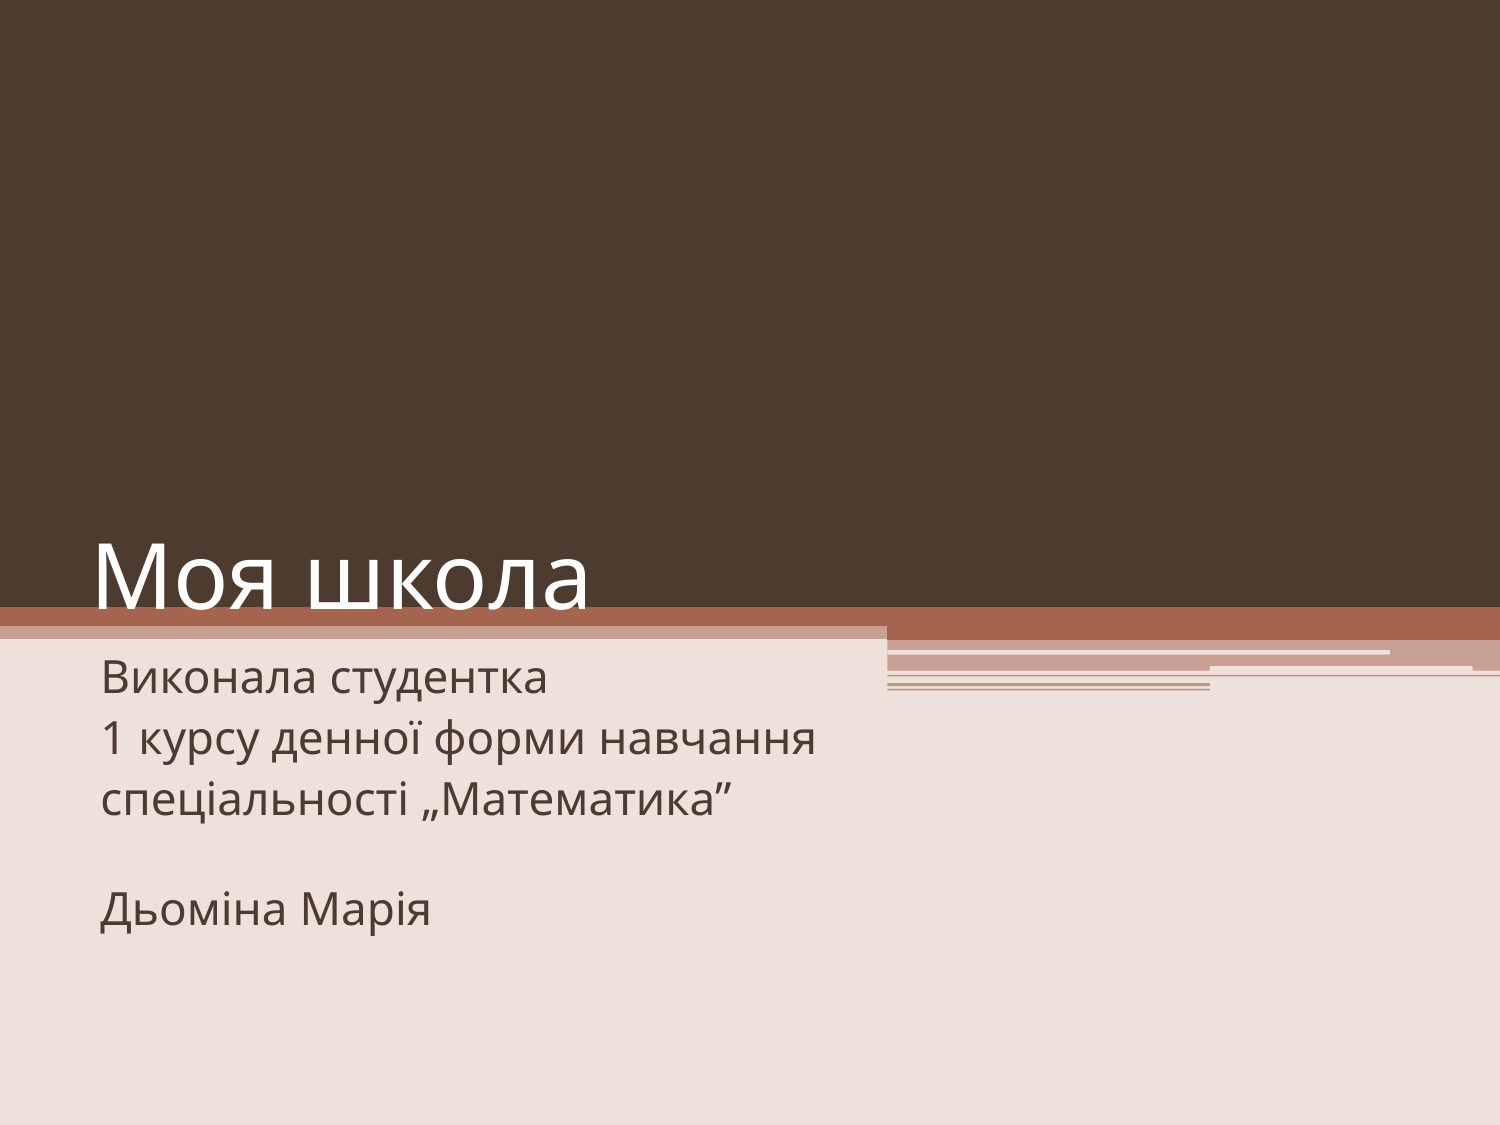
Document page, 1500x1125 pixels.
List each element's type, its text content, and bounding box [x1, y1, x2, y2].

title Моя школа [75, 394, 1463, 636]
subtitle Виконала студентка 1 курсу денної форми навчання спеціальності „Математика” Дьоміна Марія [75, 639, 888, 928]
